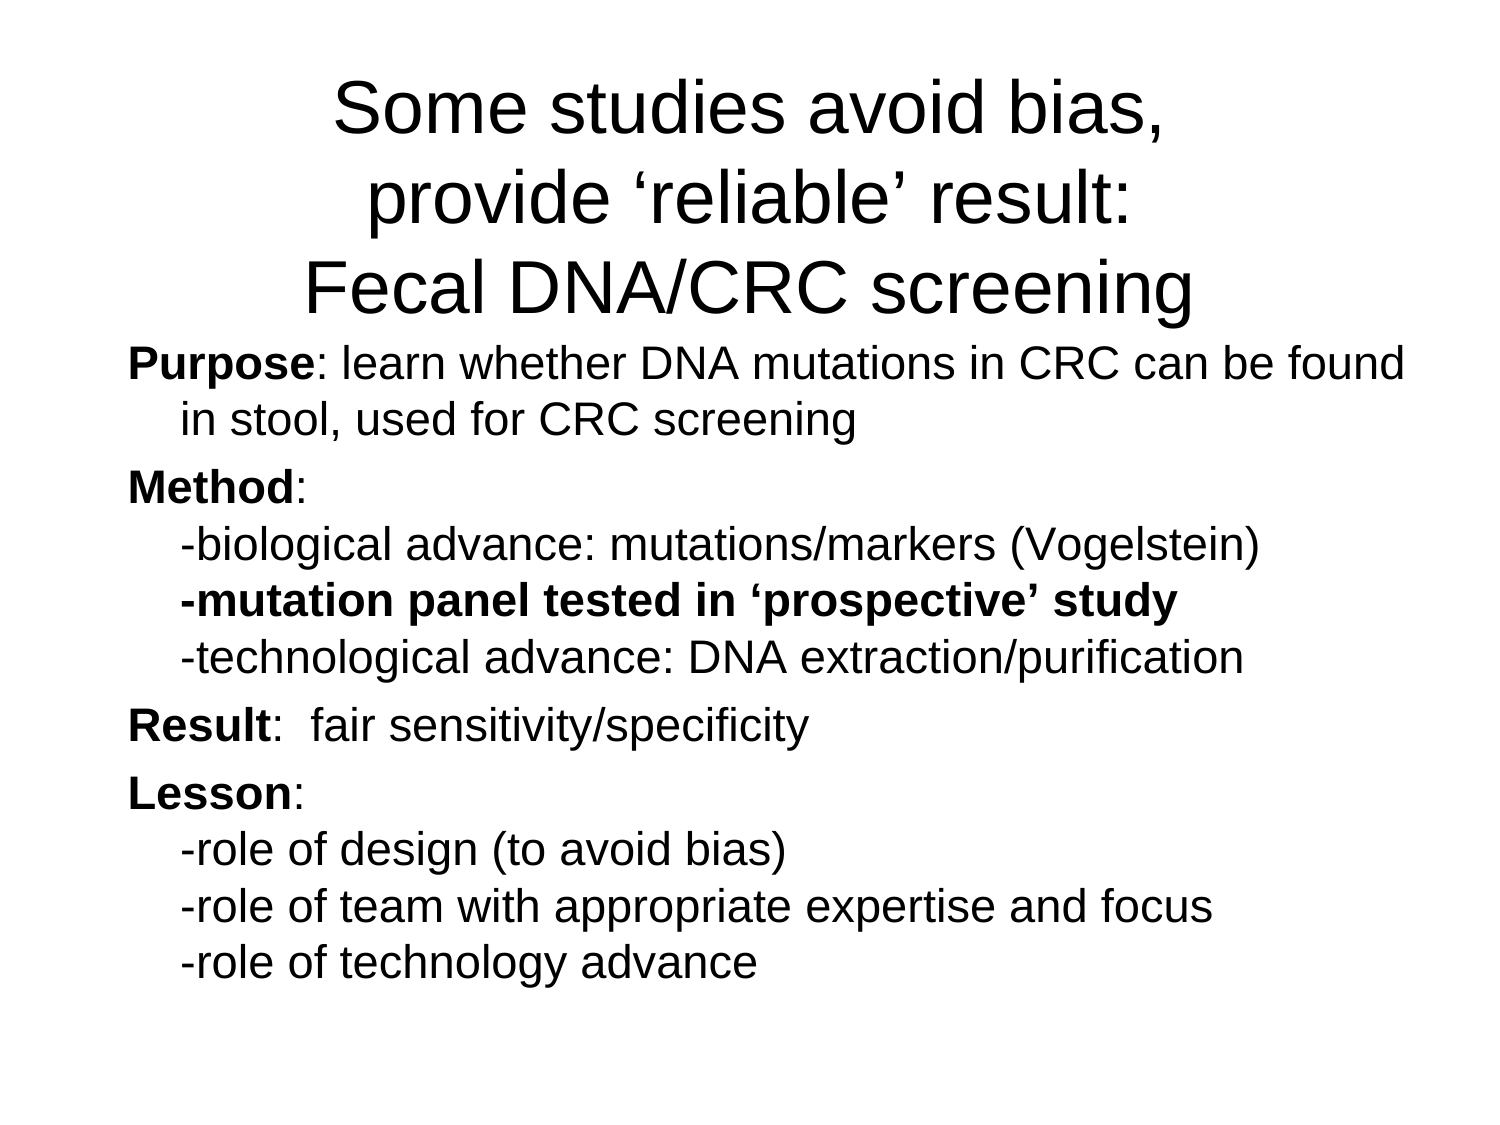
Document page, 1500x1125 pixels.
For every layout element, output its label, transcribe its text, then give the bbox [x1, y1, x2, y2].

list Purpose: learn whether DNA mutations in CRC can be found in stool, used for CRC screening Method: -biological advance: mutations/markers (Vogelstein) -mutation panel tested in ‘prospective’ study -technological advance: DNA extraction/purification Result: fair sensitivity/specificity Lesson: -role of design (to avoid bias) -role of team with appropriate expertise and focus -role of technology advance [112, 324, 1438, 1000]
title Some studies avoid bias, provide ‘reliable’ result: Fecal DNA/CRC screening [112, 51, 1388, 324]
